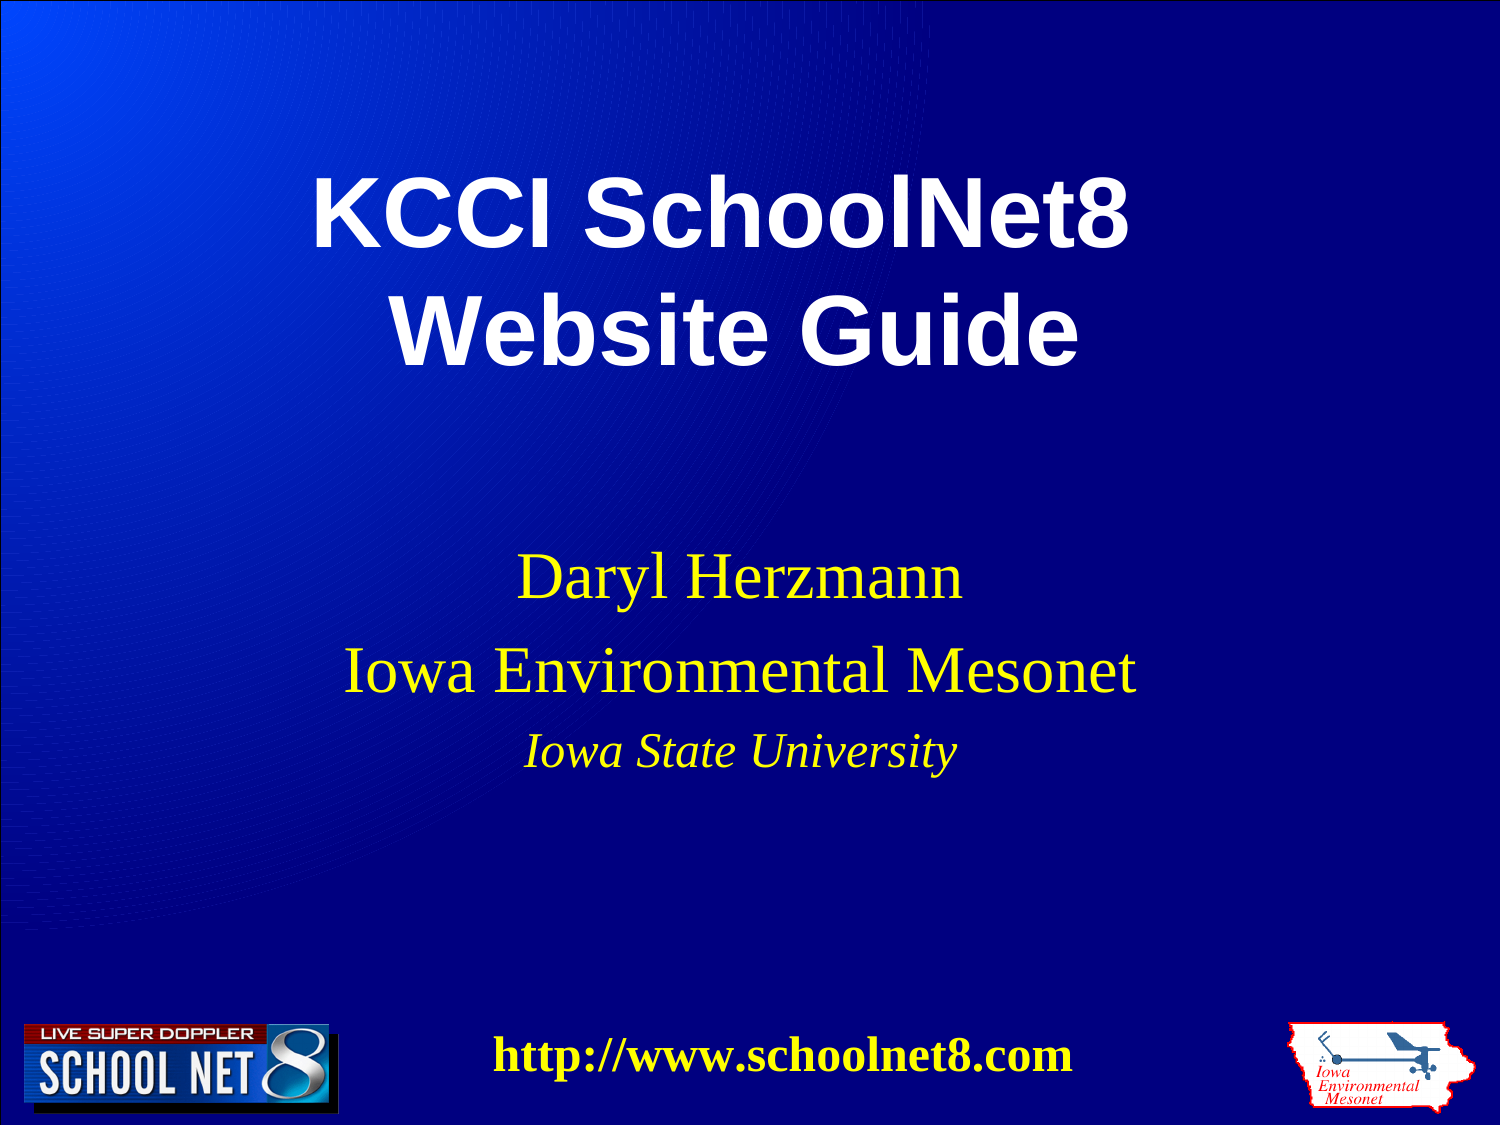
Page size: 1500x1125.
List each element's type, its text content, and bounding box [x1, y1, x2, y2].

picture [24, 1024, 329, 1103]
subtitle Daryl Herzmann Iowa Environmental Mesonet Iowa State University [215, 527, 1266, 903]
picture [1287, 1021, 1476, 1114]
title KCCI SchoolNet8 Website Guide [97, 54, 1373, 485]
